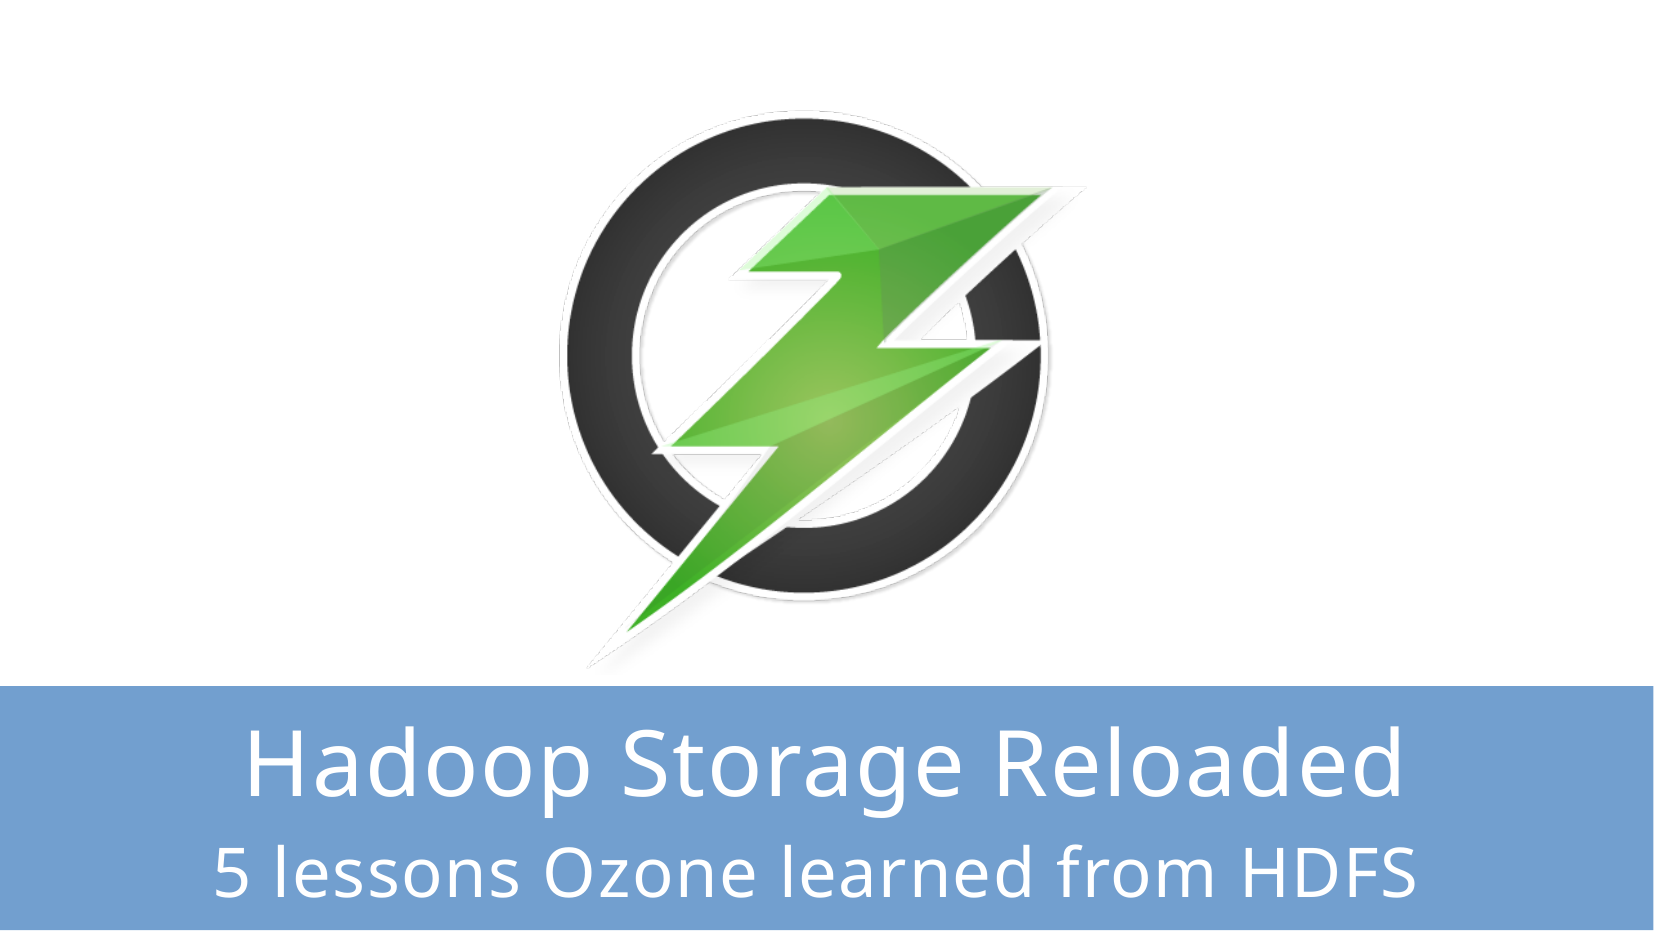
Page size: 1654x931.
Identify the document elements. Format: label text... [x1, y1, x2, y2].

title Hadoop Storage Reloaded 5 lessons Ozone learned from HDFS [0, 686, 1654, 931]
picture [552, 100, 1094, 675]
